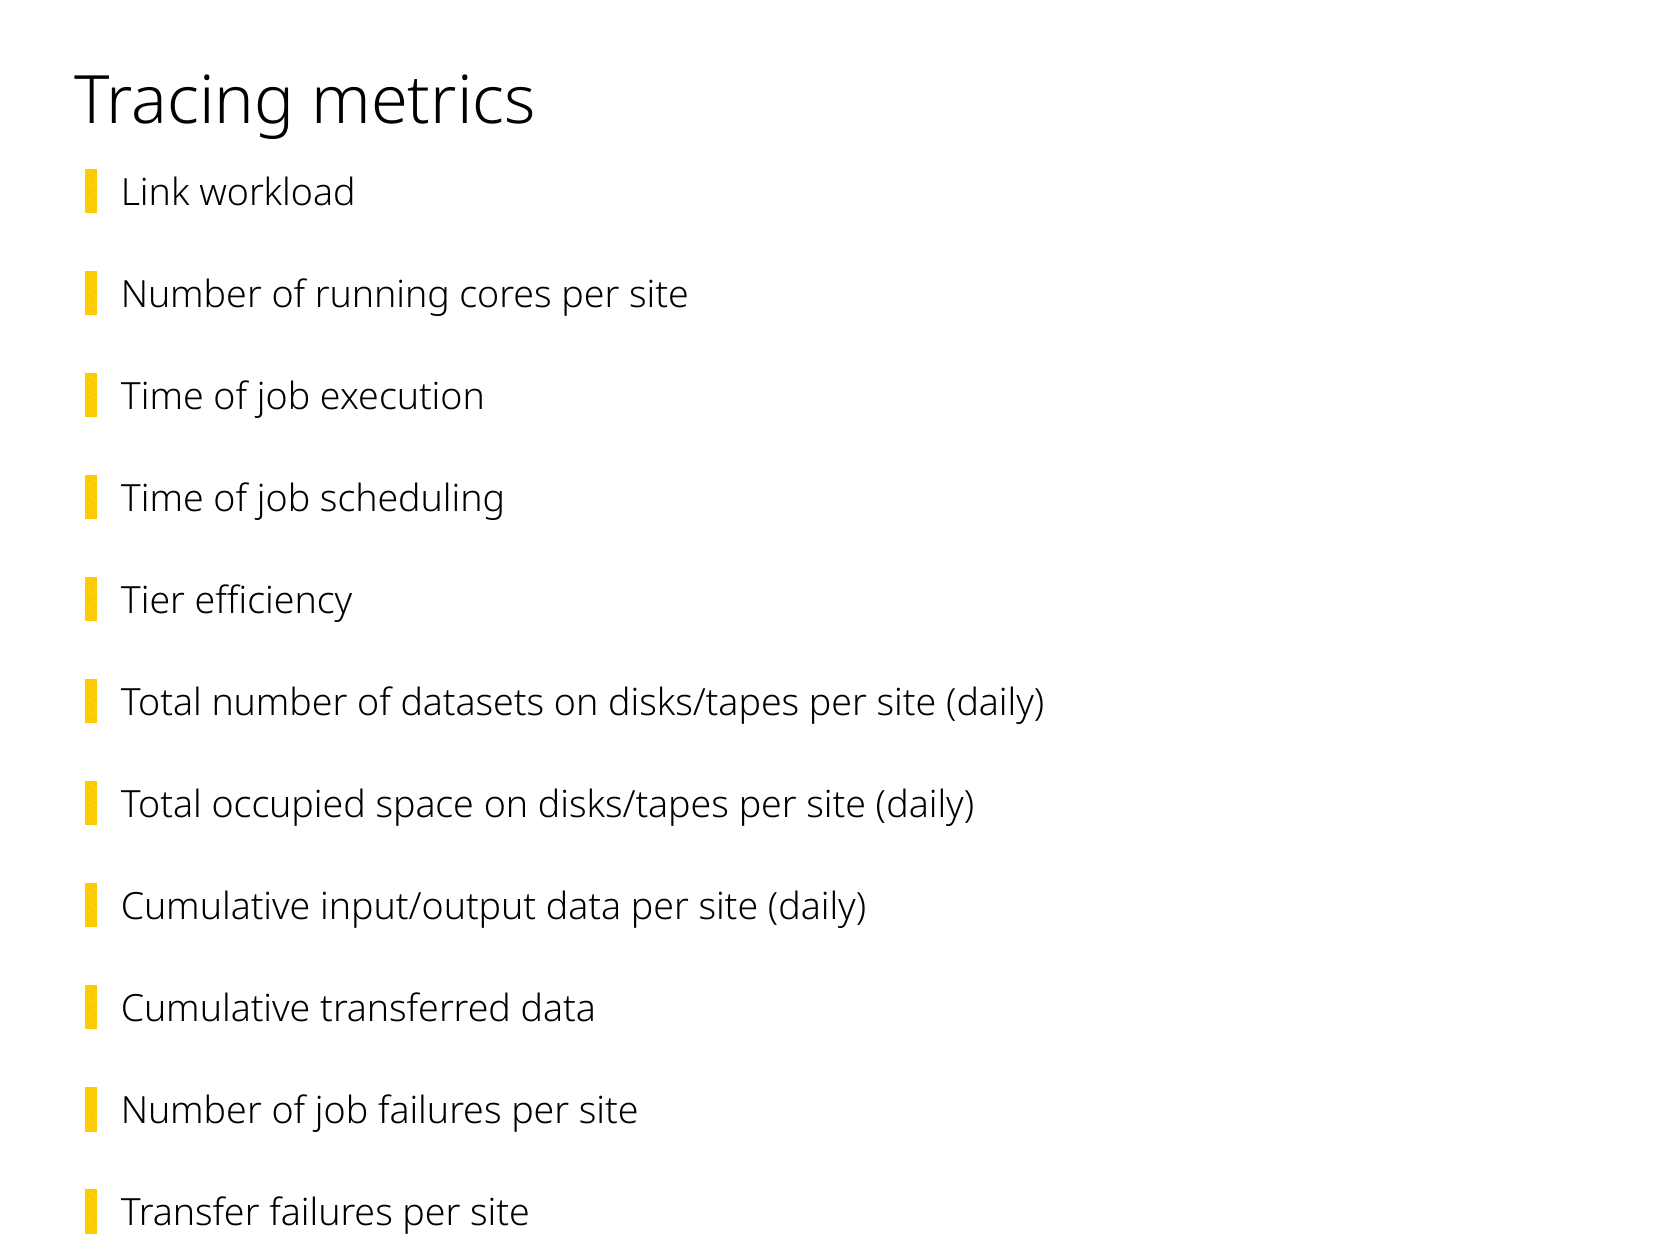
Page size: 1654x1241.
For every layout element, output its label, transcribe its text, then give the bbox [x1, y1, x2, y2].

picture [85, 1189, 97, 1234]
text_box Link workload Number of running cores per site Time of job execution Time of job scheduling Tier efficiency Total number of datasets on disks/tapes per site (daily) Total occupied space on disks/tapes per site (daily) Cumulative input/output data per site (daily) Cumulative transferred data Number of job failures per site Transfer failures per site [70, 157, 1196, 1156]
text_box Tracing metrics [60, 45, 1546, 143]
